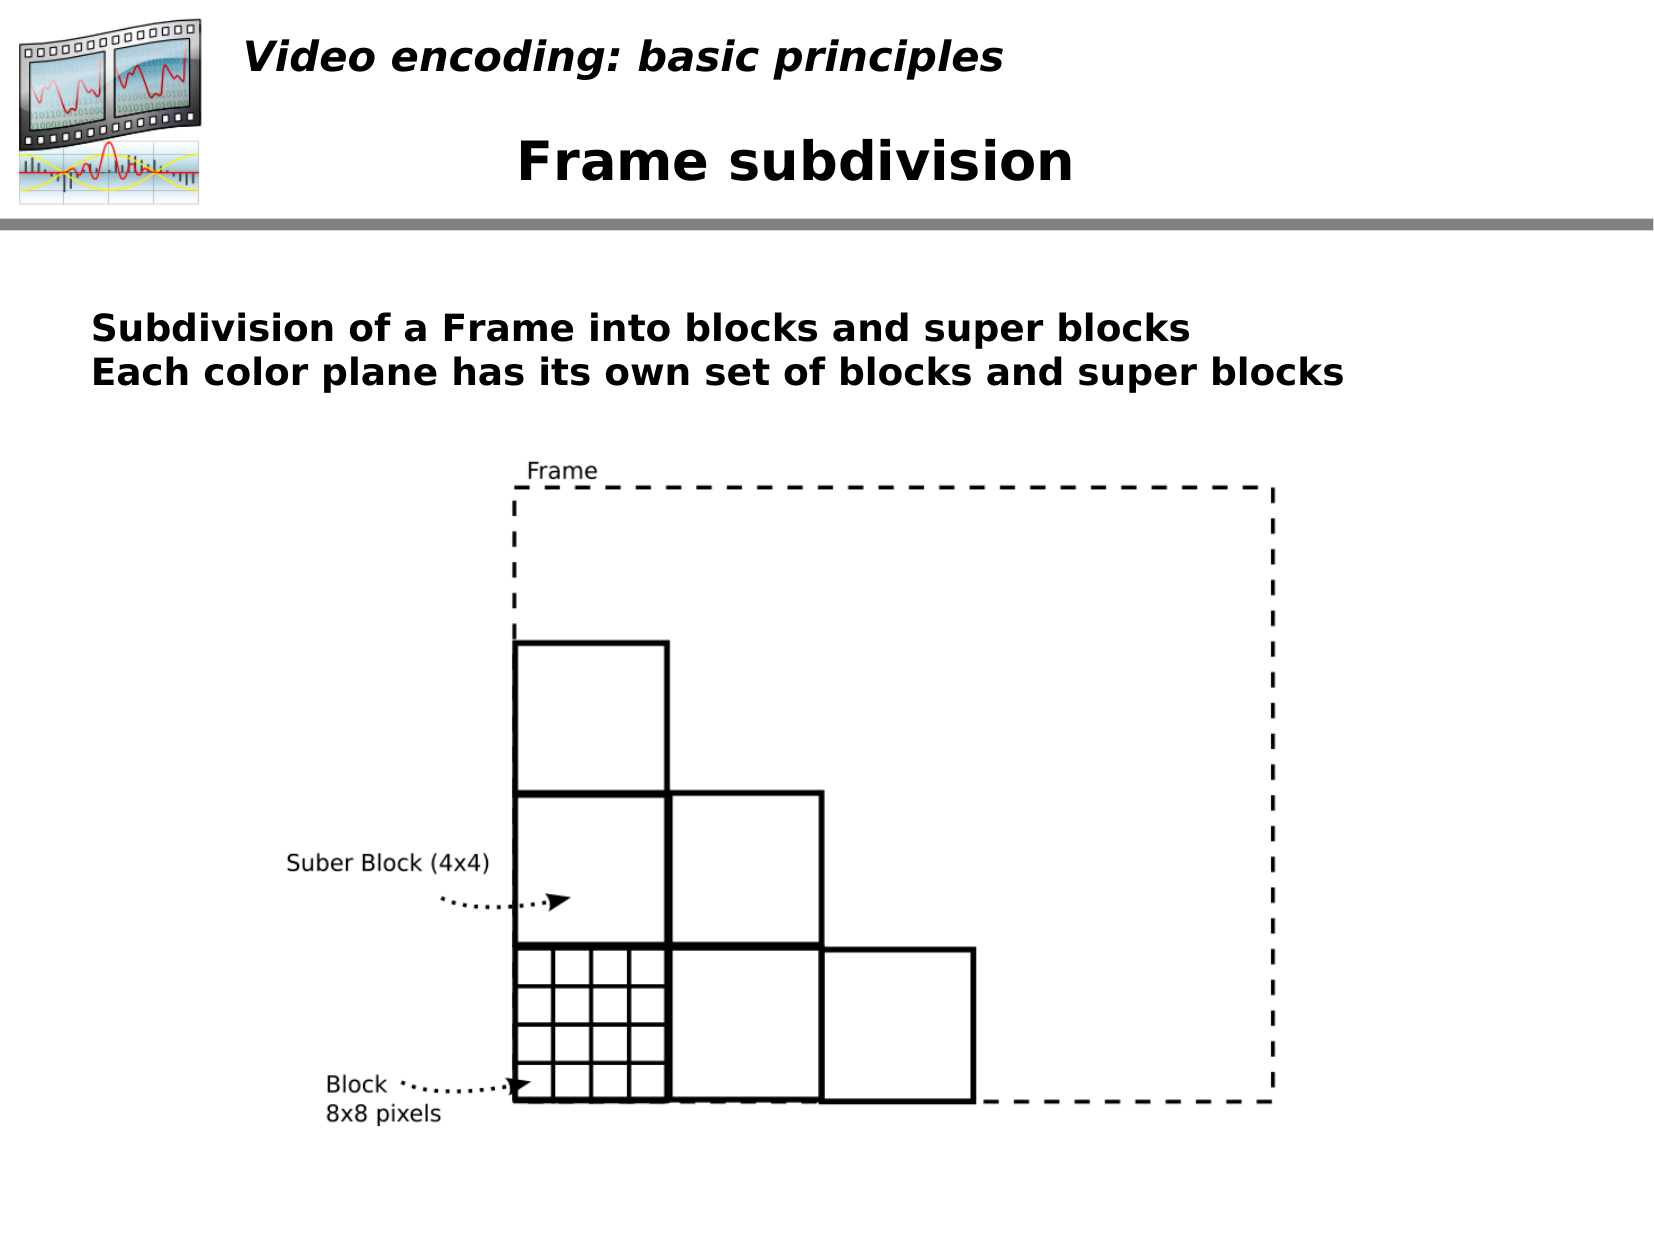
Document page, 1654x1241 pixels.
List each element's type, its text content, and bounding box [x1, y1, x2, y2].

text_box Frame subdivision [501, 122, 1091, 201]
picture [272, 448, 1312, 1140]
picture [0, 2, 225, 218]
text_box Video encoding: basic principles [228, 25, 1020, 89]
text_box Subdivision of a Frame into blocks and super blocks Each color plane has its own set of blocks and super blocks [76, 299, 1361, 402]
text_box [0, 218, 1654, 231]
